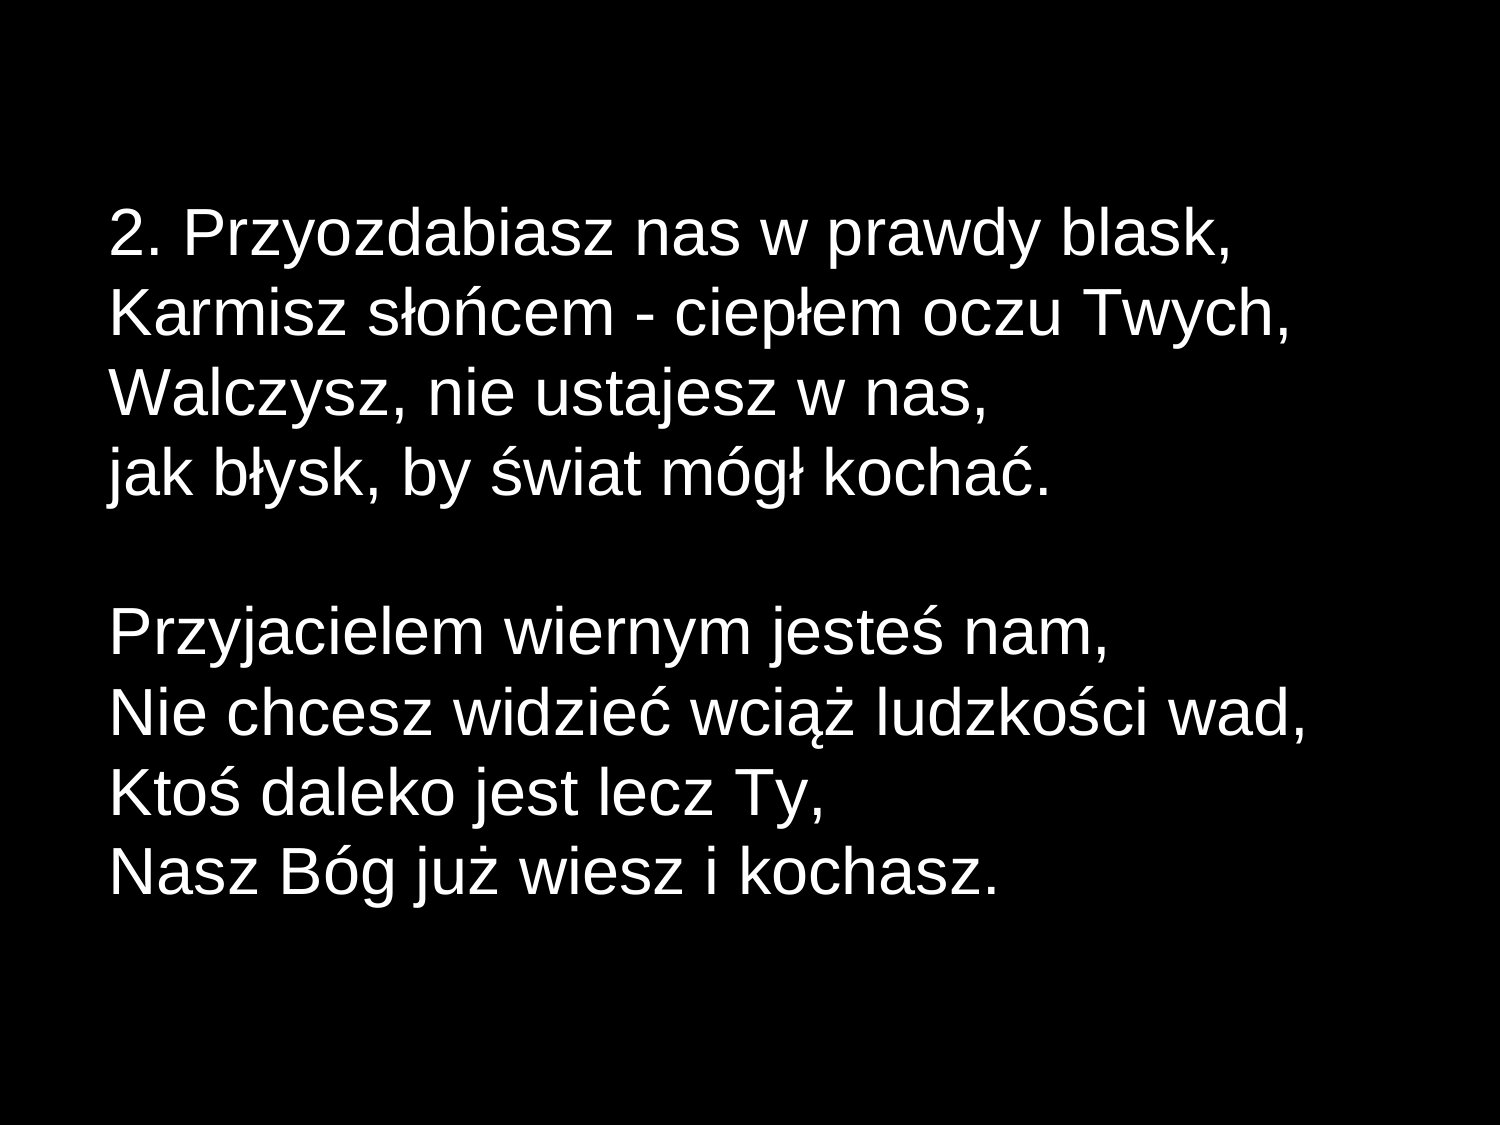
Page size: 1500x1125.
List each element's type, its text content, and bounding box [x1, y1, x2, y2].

text_box 2. Przyozdabiasz nas w prawdy blask, Karmisz słońcem - ciepłem oczu Twych, Walczysz, nie ustajesz w nas, jak błysk, by świat mógł kochać. Przyjacielem wiernym jesteś nam, Nie chcesz widzieć wciąż ludzkości wad, Ktoś daleko jest lecz Ty, Nasz Bóg już wiesz i kochasz. [93, 180, 1465, 917]
